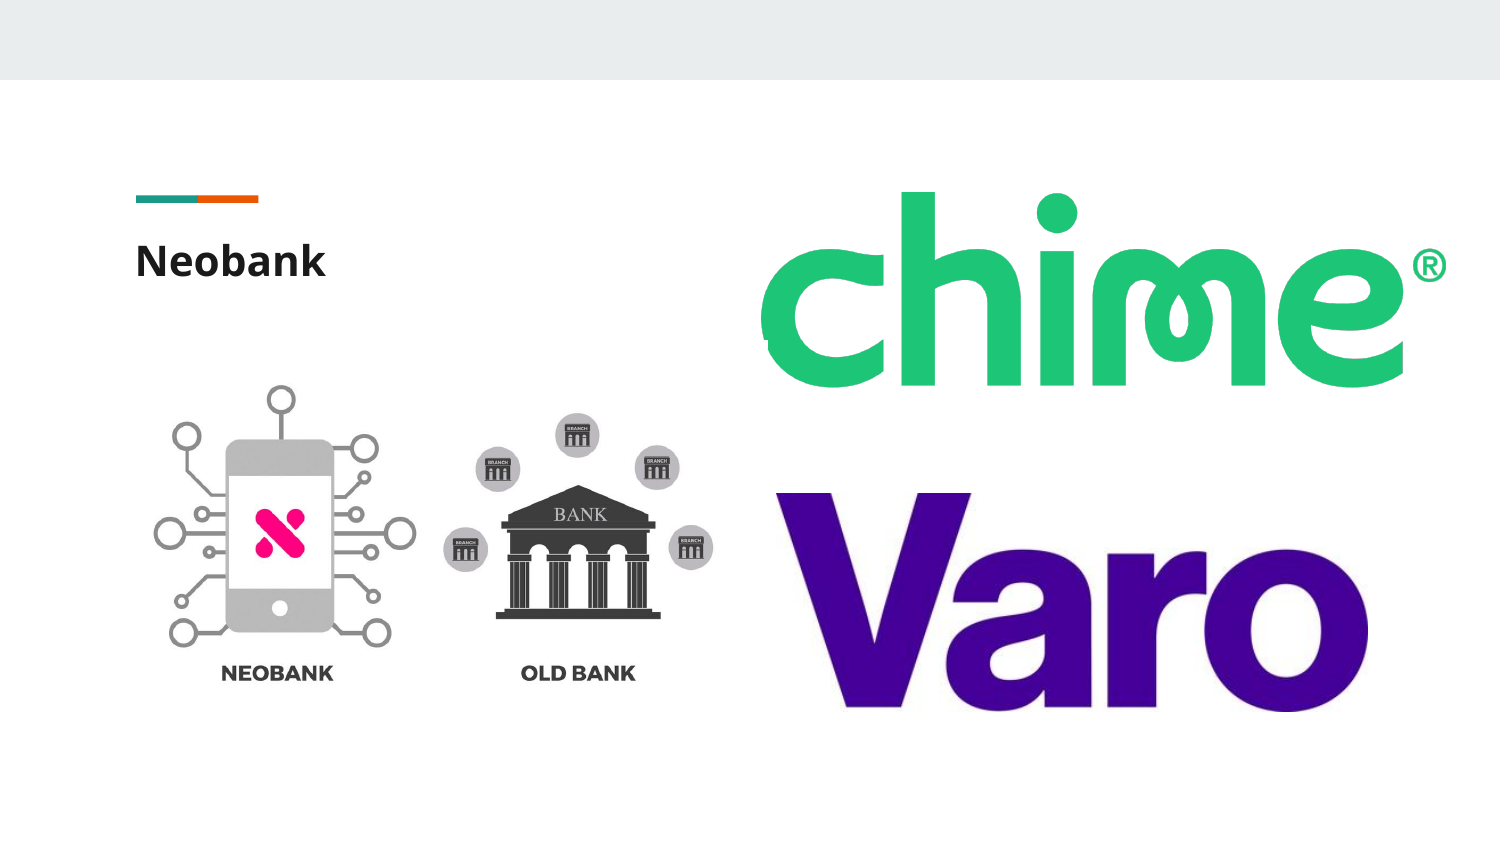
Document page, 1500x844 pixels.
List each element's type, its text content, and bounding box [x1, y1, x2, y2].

picture [83, 192, 1446, 727]
title Neobank [119, 216, 761, 305]
picture [776, 493, 1368, 712]
